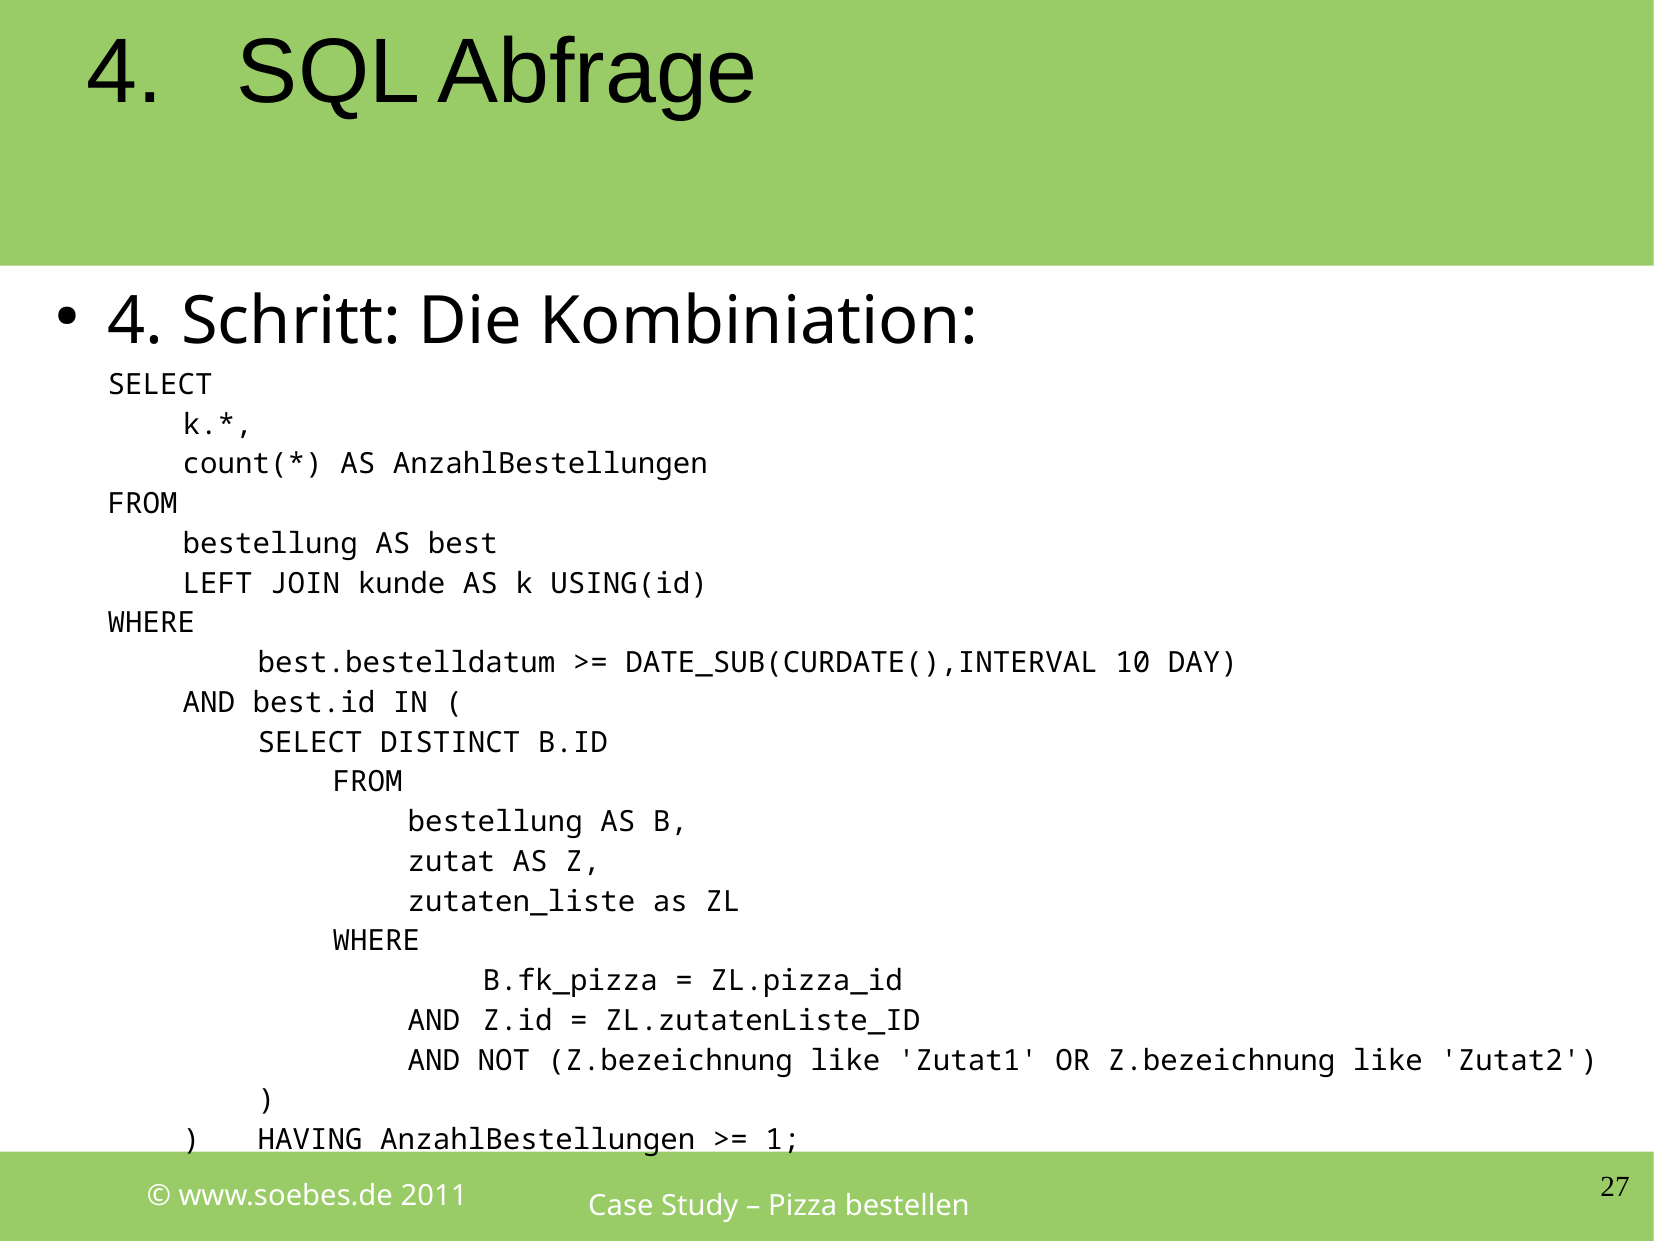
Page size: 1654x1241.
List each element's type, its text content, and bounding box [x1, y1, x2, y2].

title 4. SQL Abfrage [86, 17, 1576, 226]
list 4. Schritt: Die Kombiniation: SELECT k.*, count(*) AS AnzahlBestellungen FROM bestellung AS best LEFT JOIN kunde AS k USING(id) WHERE best.bestelldatum >= DATE_SUB(CURDATE(),INTERVAL 10 DAY) AND best.id IN ( SELECT DISTINCT B.ID FROM bestellung AS B, zutat AS Z, zutaten_liste as ZL WHERE B.fk_pizza = ZL.pizza_id AND Z.id = ZL.zutatenListe_ID AND NOT (Z.bezeichnung like 'Zutat1' OR Z.bezeichnung like 'Zutat2') ) ) HAVING AnzahlBestellungen >= 1; [37, 272, 1613, 1091]
